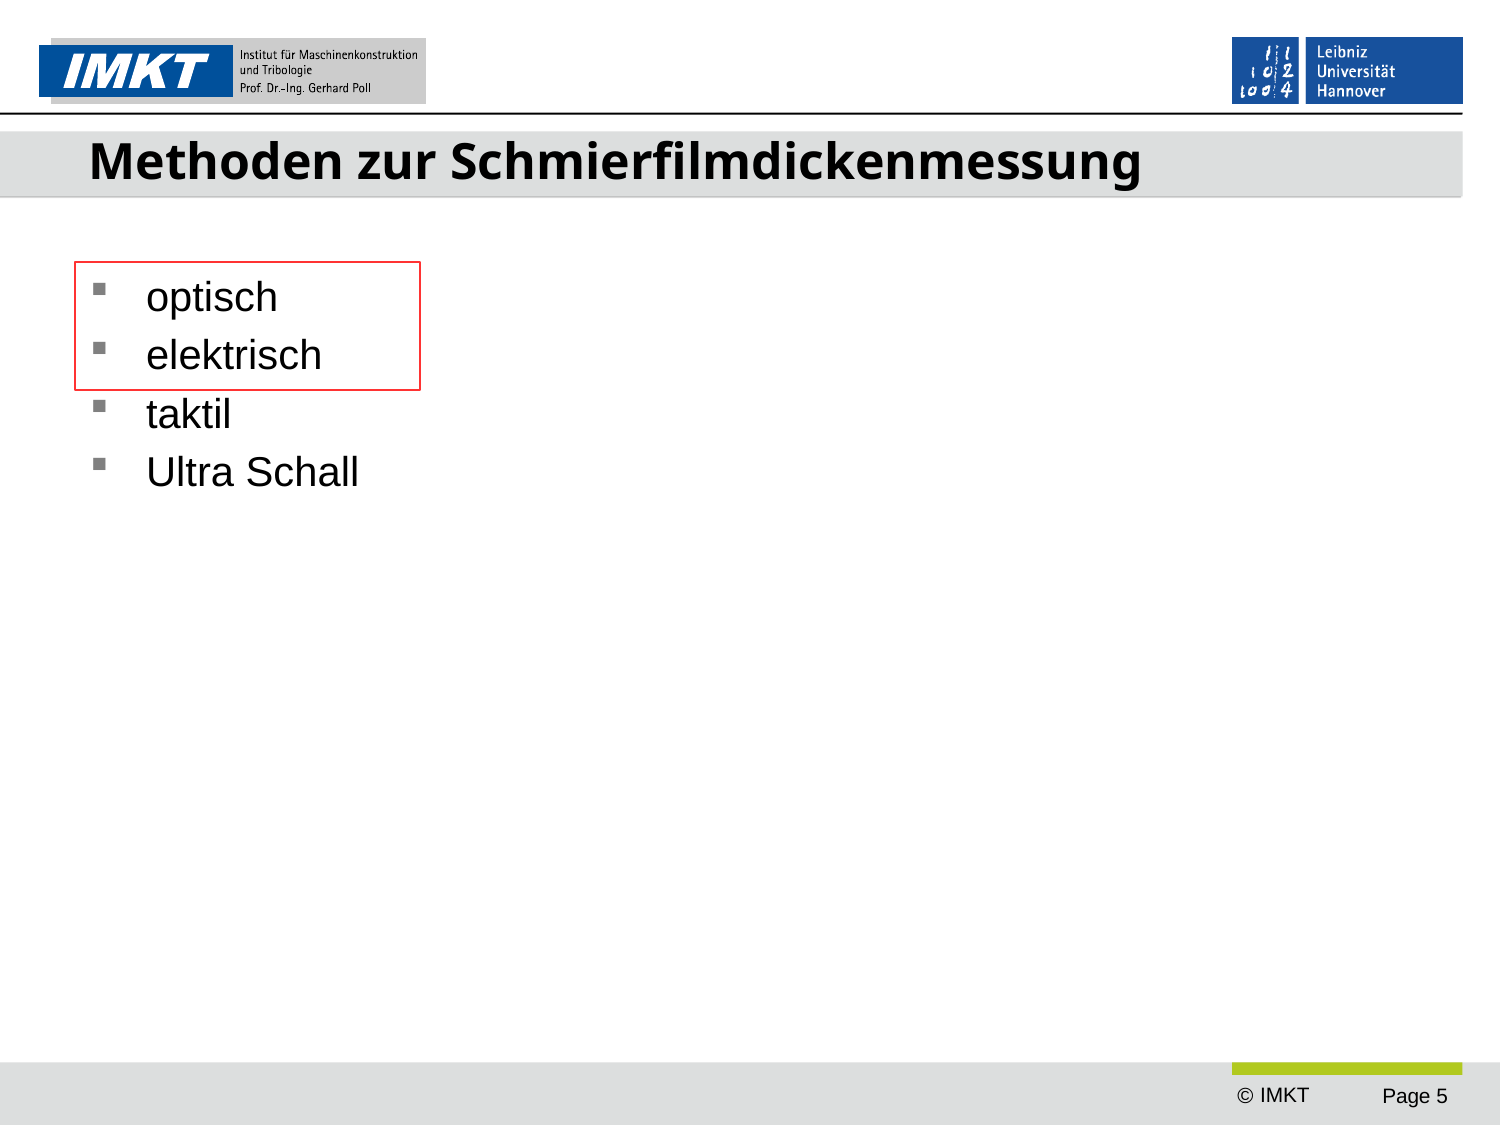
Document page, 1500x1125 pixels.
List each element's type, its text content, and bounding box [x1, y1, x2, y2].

title Methoden zur Schmierfilmdickenmessung [73, 122, 1424, 211]
list optisch elektrisch taktil Ultra Schall [75, 262, 1425, 1005]
list optisch elektrisch taktil Ultra Schall [76, 263, 419, 389]
picture [1232, 37, 1463, 104]
